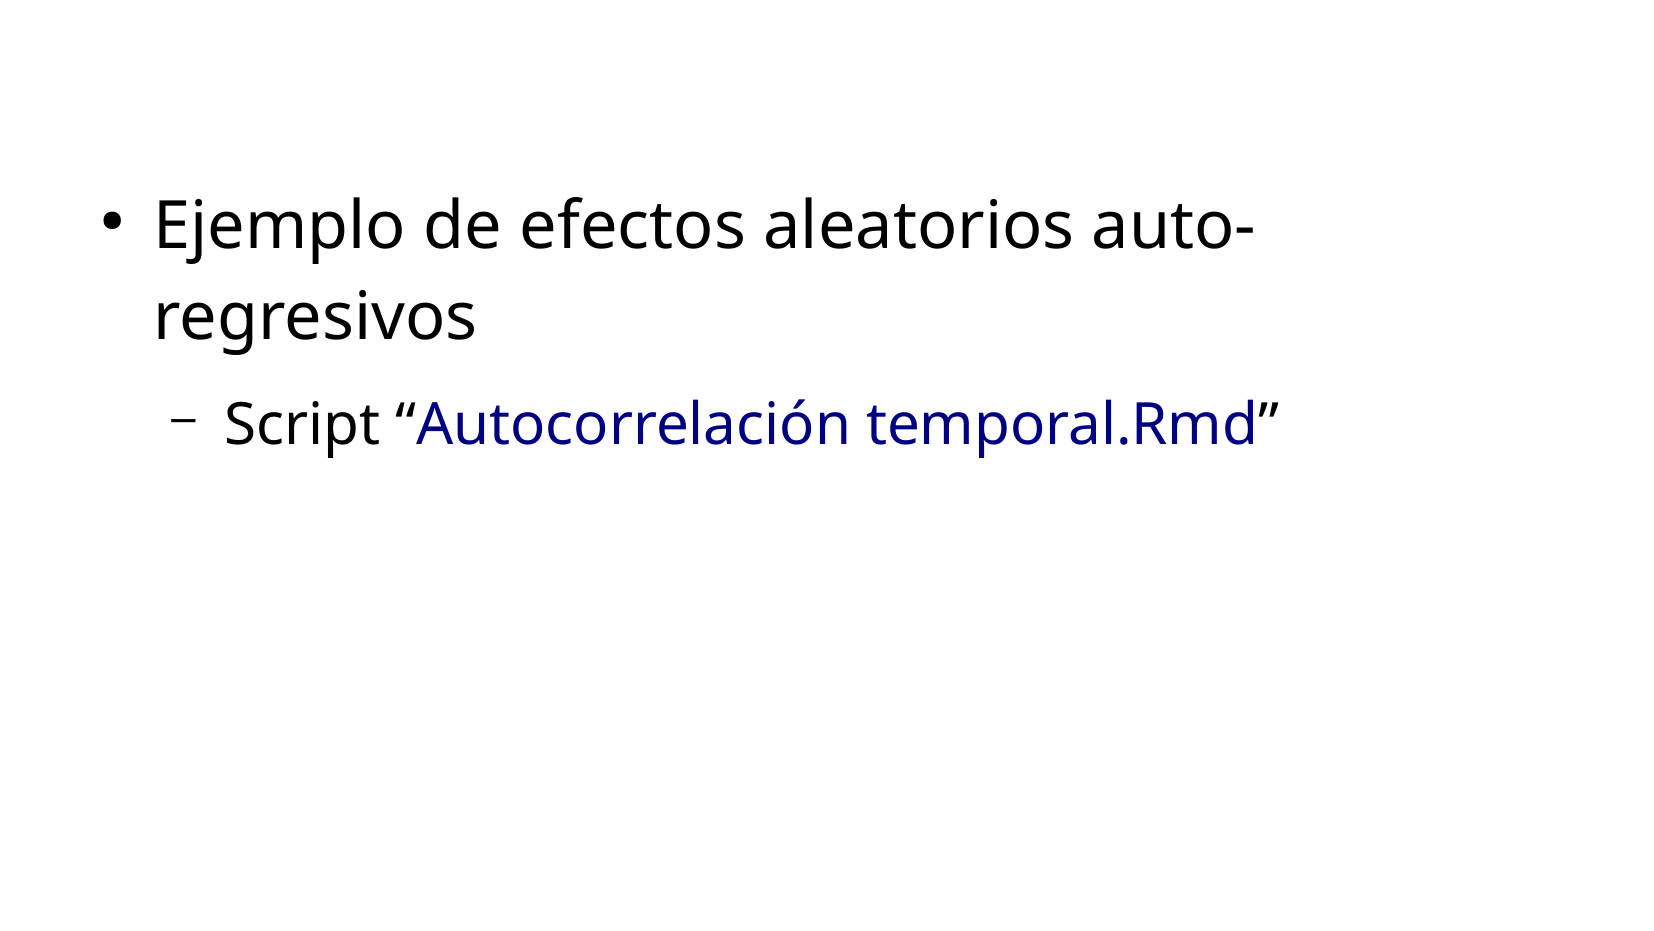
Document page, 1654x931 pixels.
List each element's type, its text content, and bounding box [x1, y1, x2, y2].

list Ejemplo de efectos aleatorios auto-regresivos Script “Autocorrelación temporal.Rmd” [82, 177, 1571, 758]
